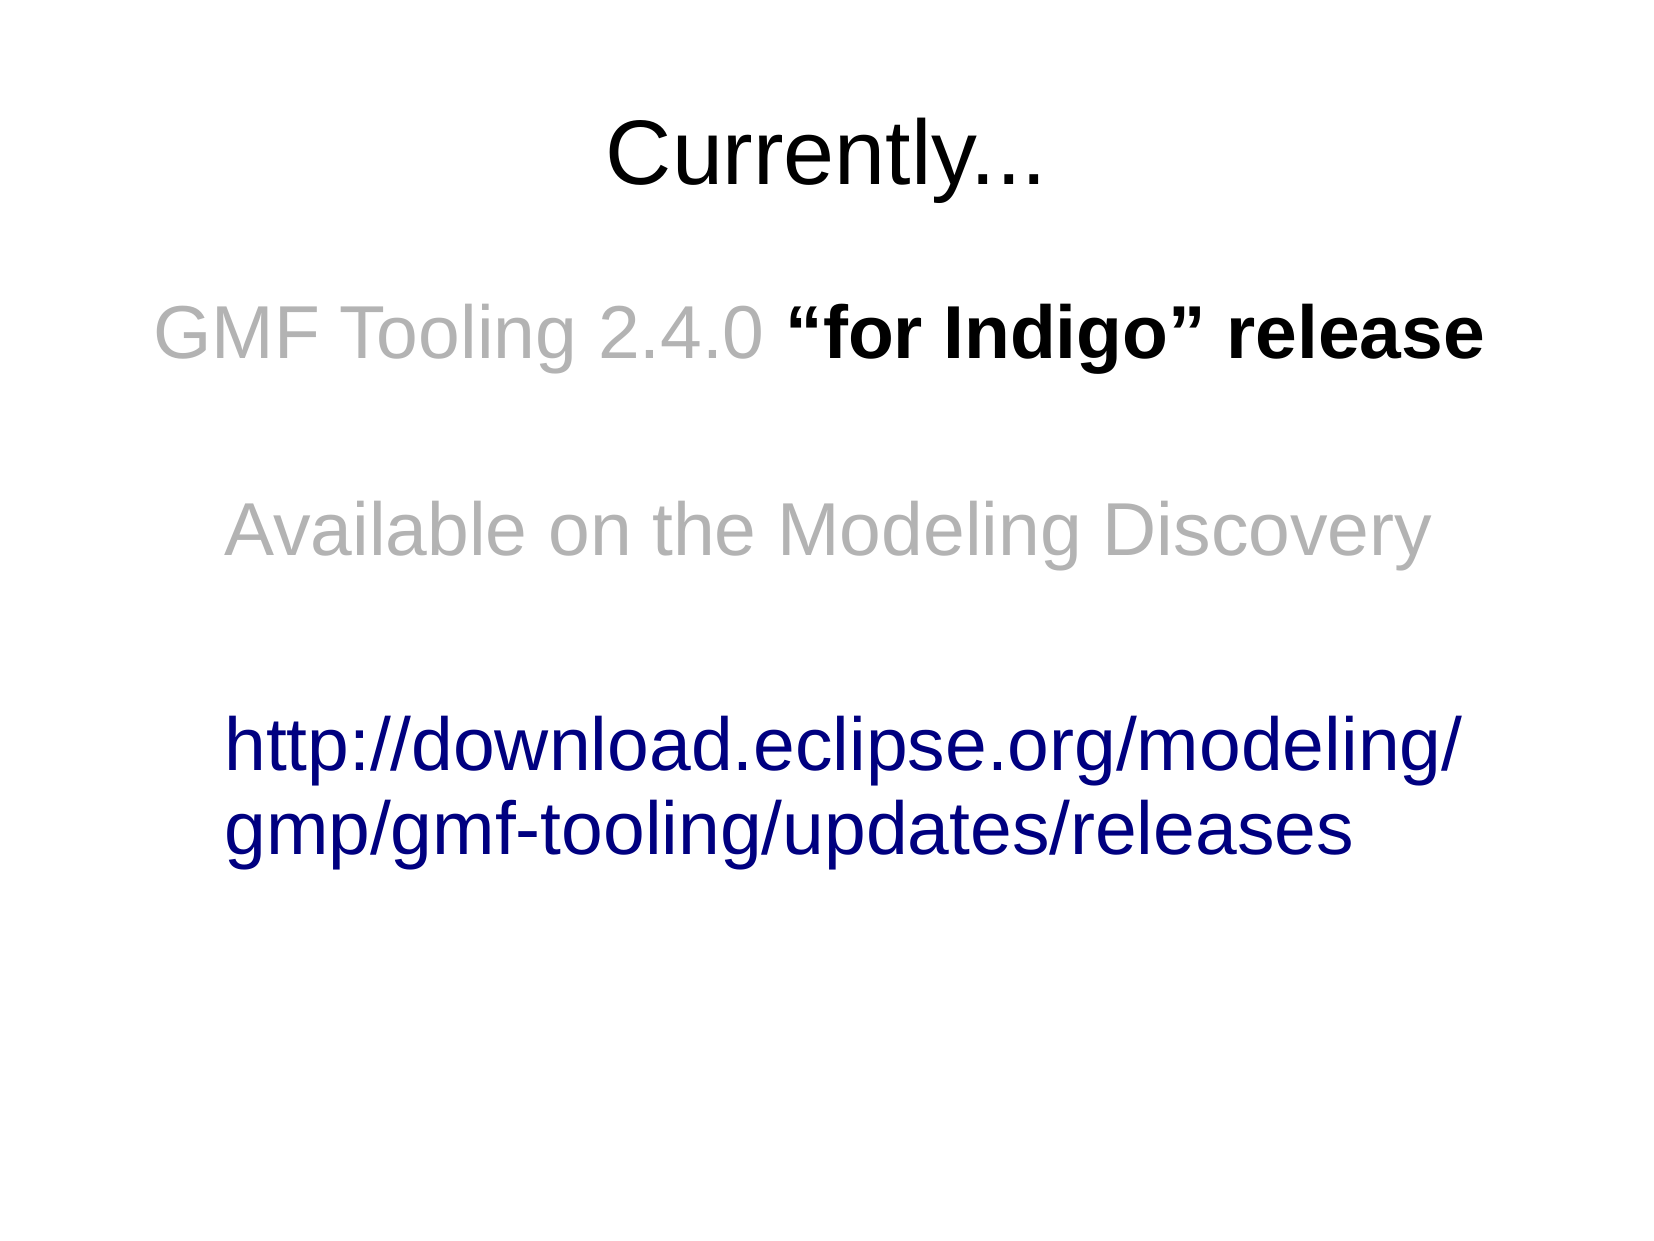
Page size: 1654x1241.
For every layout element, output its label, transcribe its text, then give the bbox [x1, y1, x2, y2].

title Currently... [82, 49, 1571, 257]
list GMF Tooling 2.4.0 “for Indigo” release Available on the Modeling Discovery http://download.eclipse.org/modeling/ gmp/gmf-tooling/updates/releases [82, 290, 1571, 1109]
